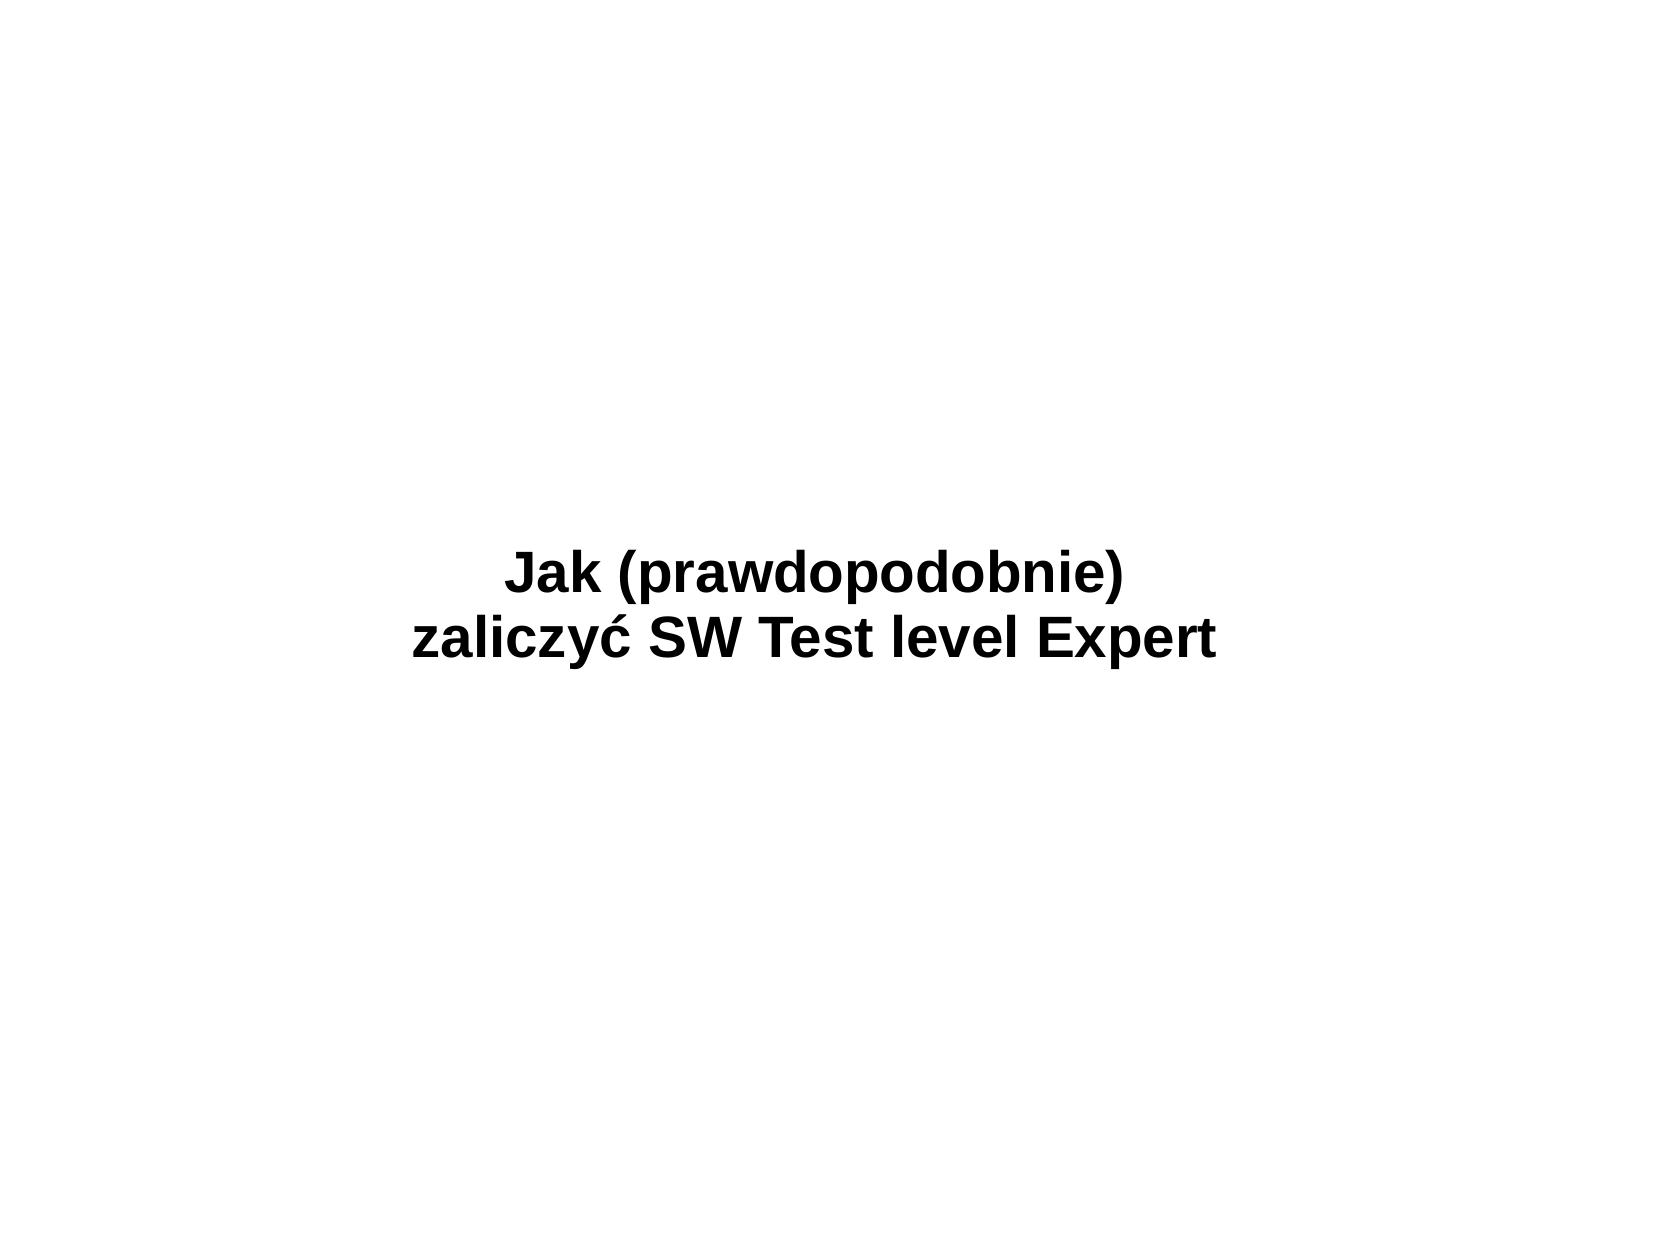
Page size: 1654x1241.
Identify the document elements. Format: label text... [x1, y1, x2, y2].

title Jak (prawdopodobnie) zaliczyć SW Test level Expert [70, 501, 1560, 709]
